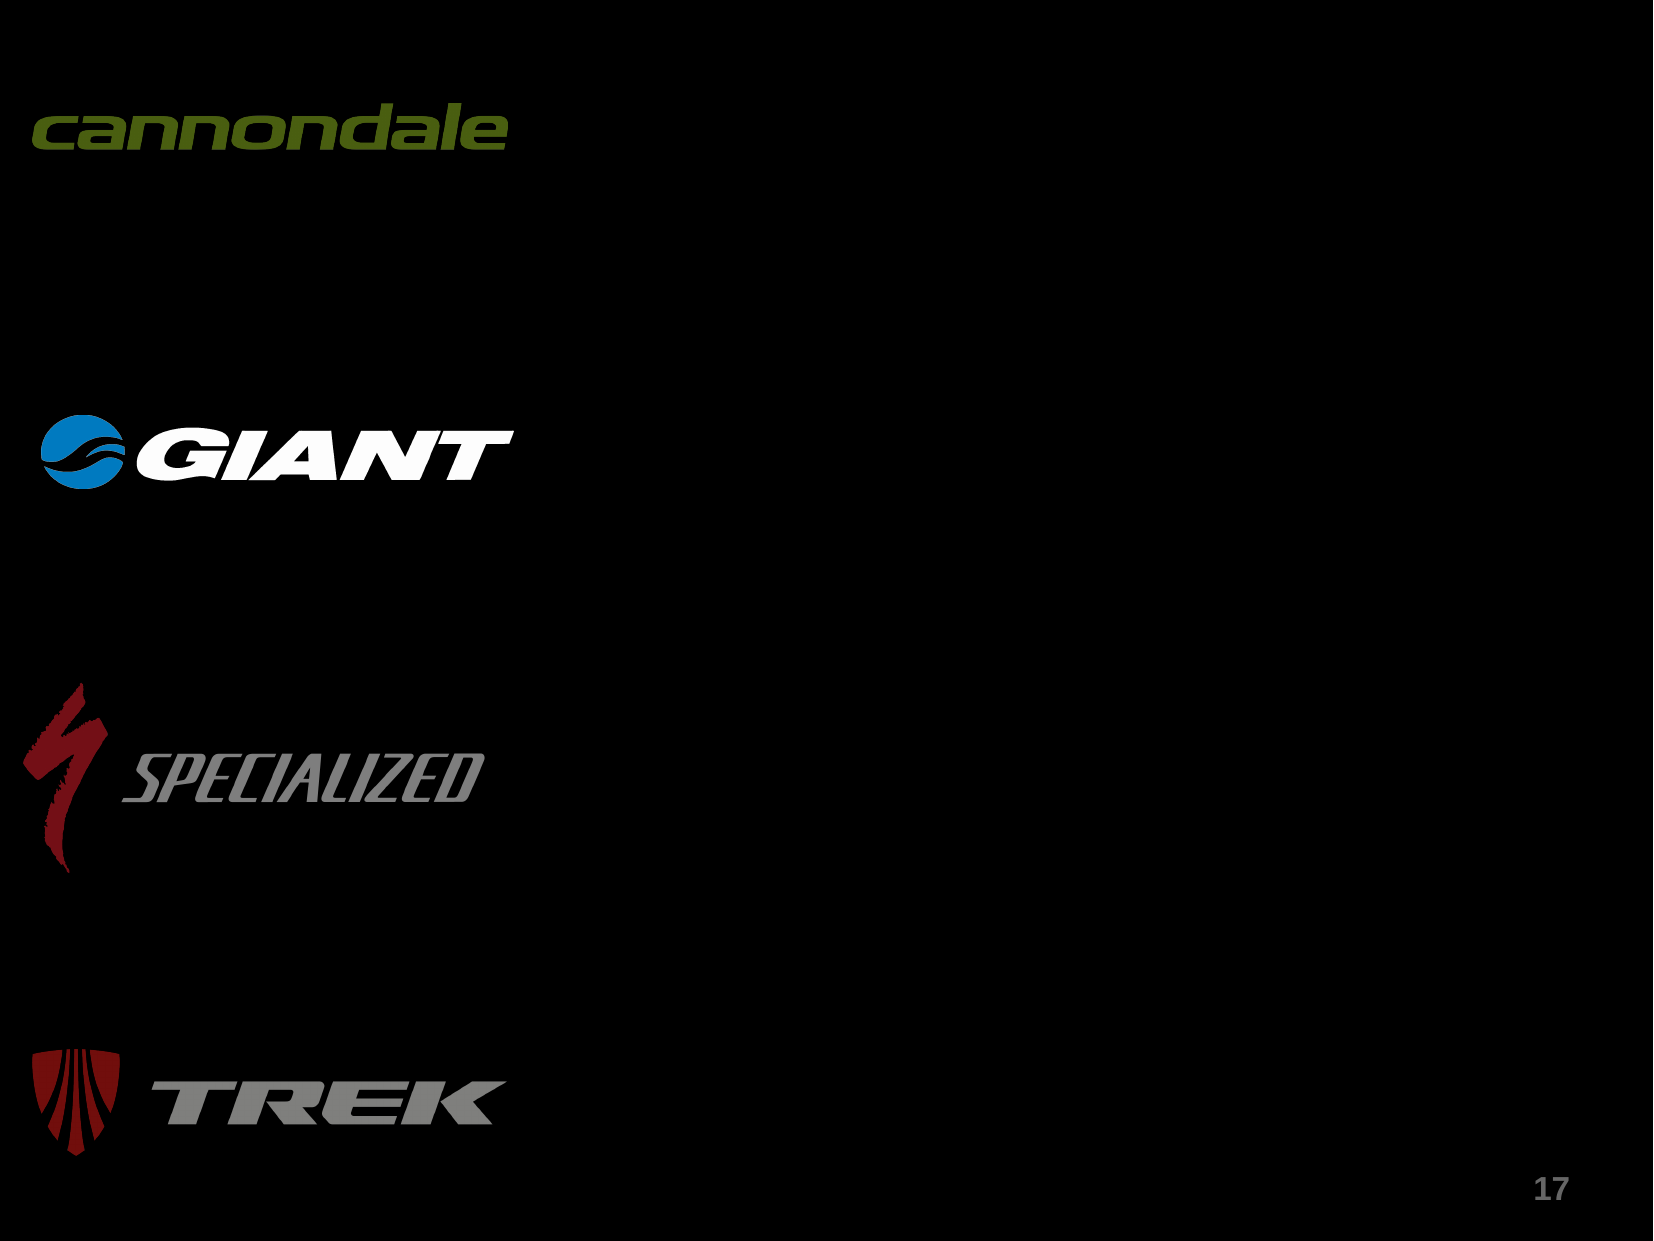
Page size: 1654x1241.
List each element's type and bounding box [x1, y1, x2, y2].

text_box [0, 630, 541, 1171]
text_box [0, 45, 524, 196]
picture [41, 415, 514, 489]
